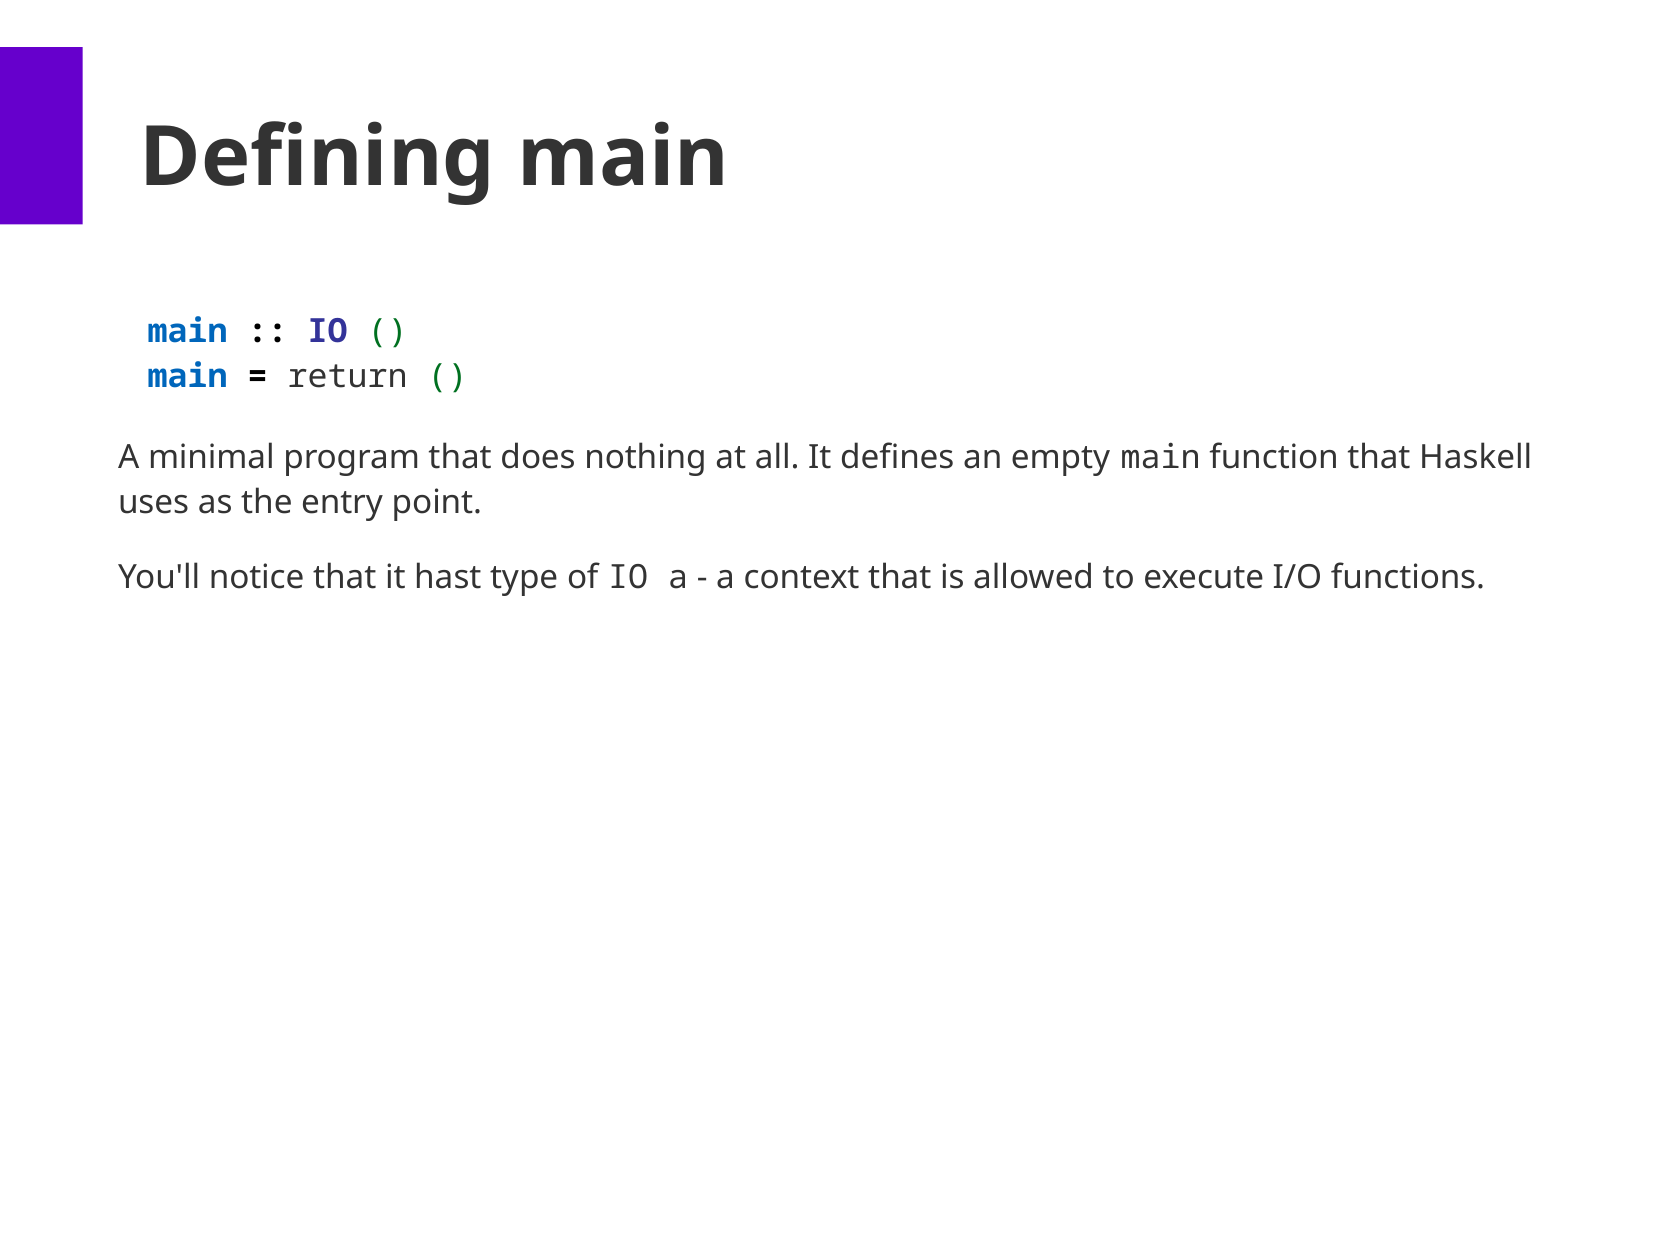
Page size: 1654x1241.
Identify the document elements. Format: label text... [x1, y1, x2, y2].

title Defining main [118, 49, 1571, 257]
list main :: IO () main = return () A minimal program that does nothing at all. It defines an empty main function that Haskell uses as the entry point. You'll notice that it hast type of IO a - a context that is allowed to execute I/O functions. [118, 307, 1536, 1074]
